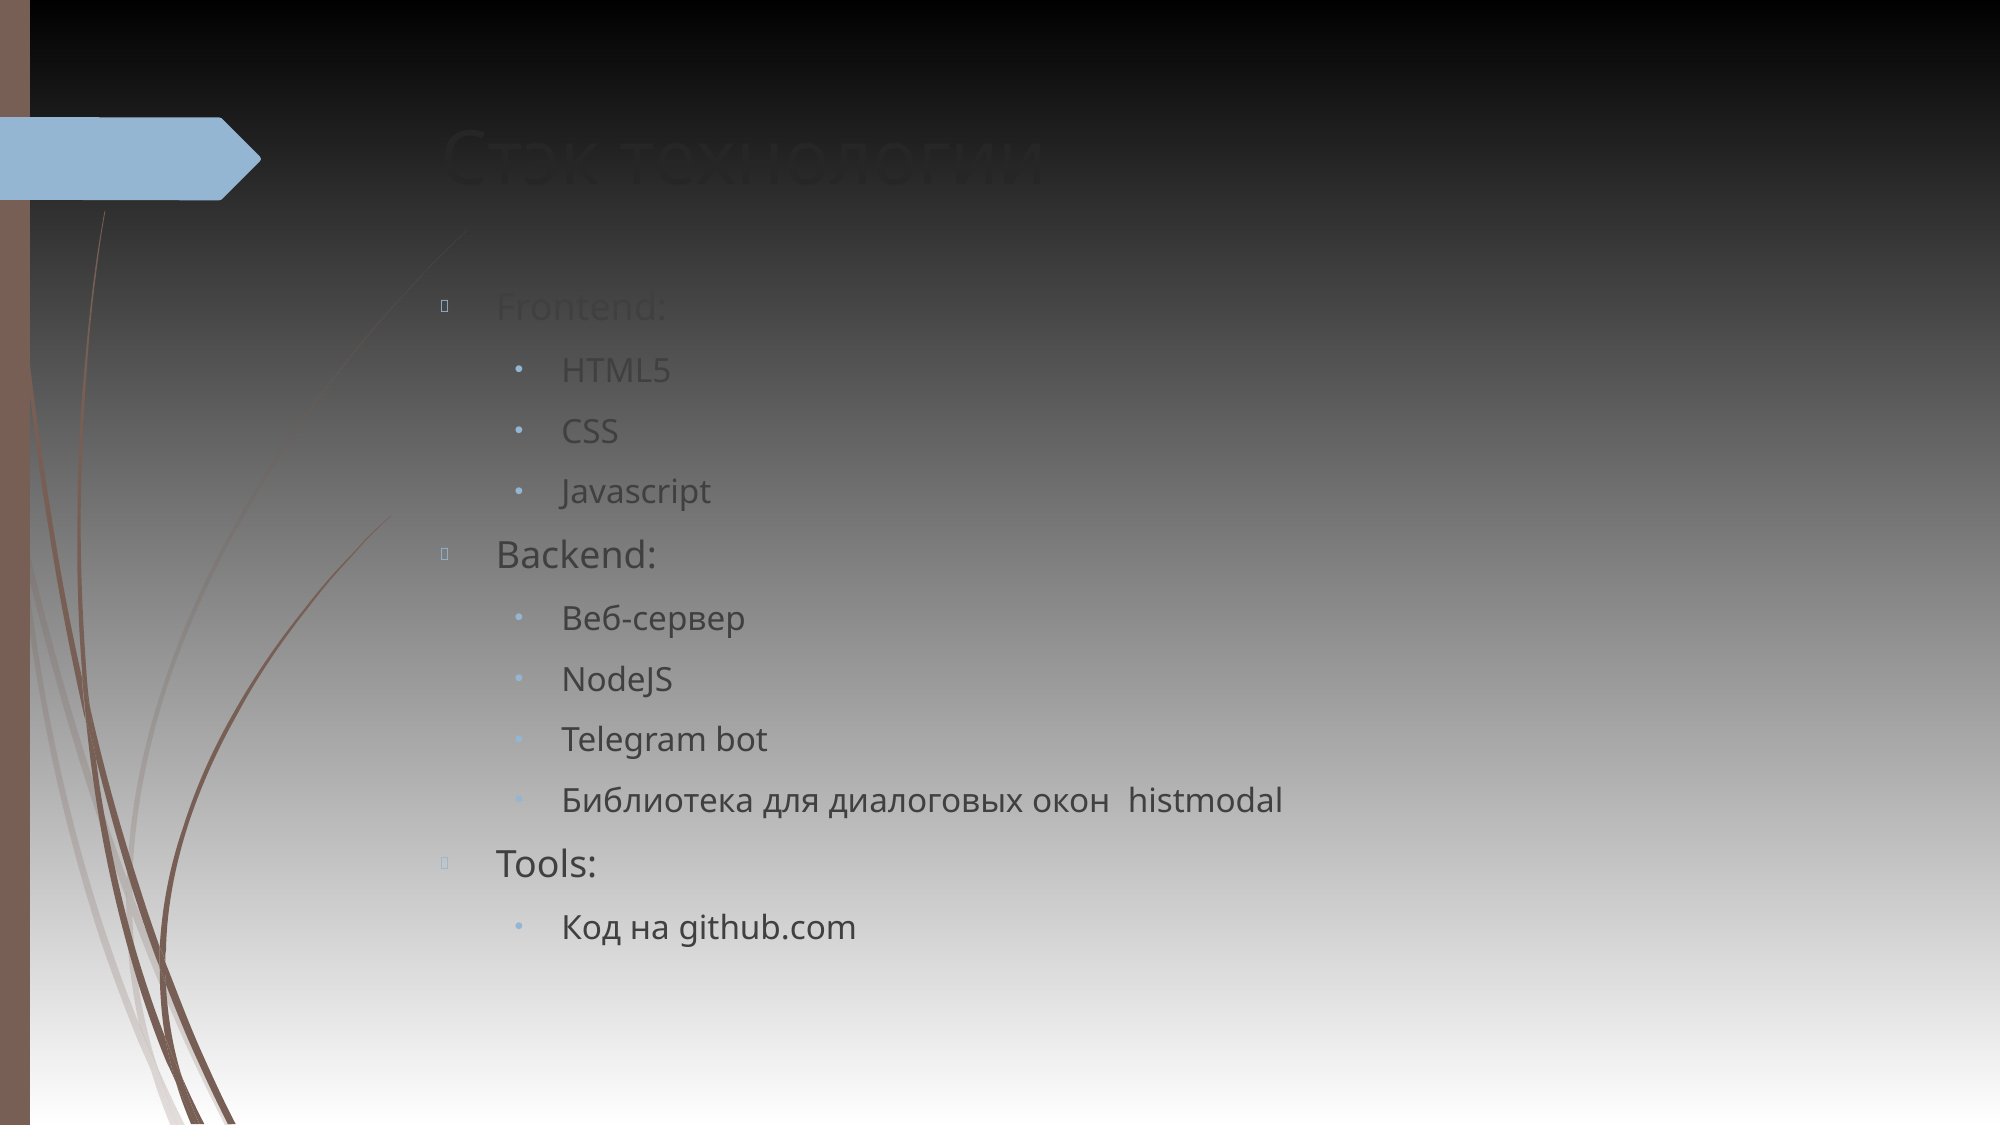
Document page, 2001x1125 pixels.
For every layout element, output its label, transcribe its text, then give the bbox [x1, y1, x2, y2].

list Frontend: HTML5 CSS Javascript Backend: Веб-сервер NodeJS Telegram bot Библиотека для диалоговых окон histmodal Tools: Код на github.com [424, 275, 1888, 1079]
title Стэк технологии [425, 102, 1888, 275]
